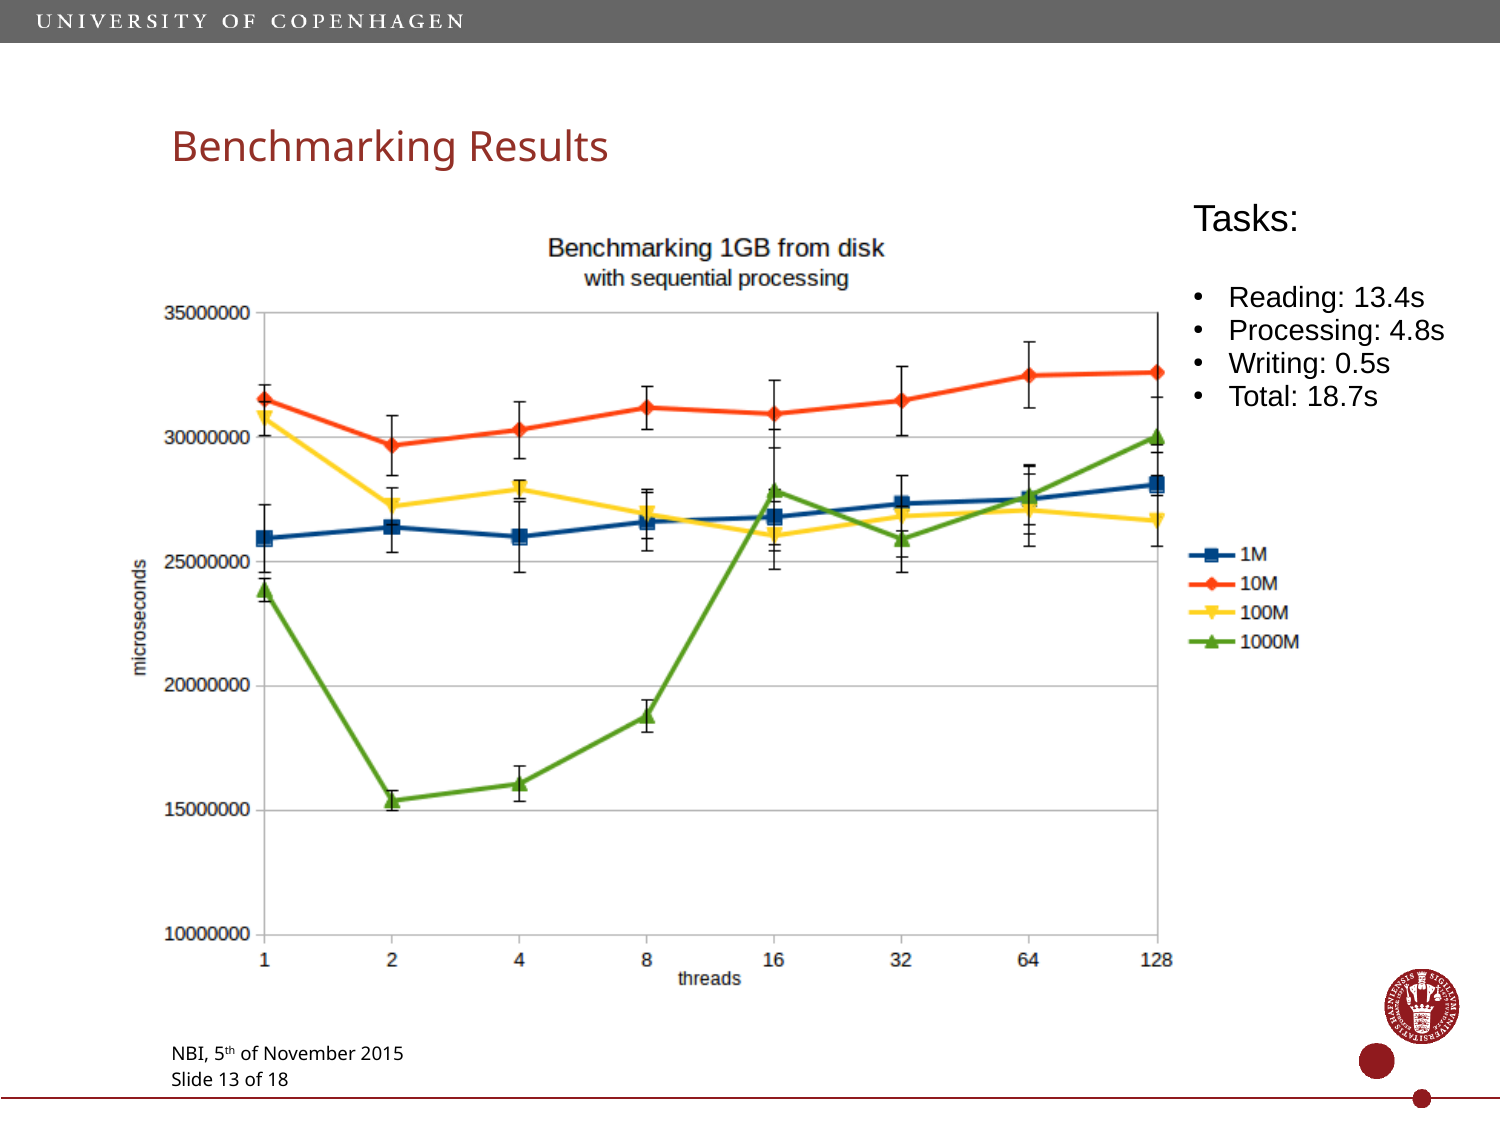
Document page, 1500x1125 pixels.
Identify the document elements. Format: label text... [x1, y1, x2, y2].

text_box Tasks: Reading: 13.4s Processing: 4.8s Writing: 0.5s Total: 18.7s [1178, 190, 1461, 421]
title Benchmarking Results [171, 75, 1250, 171]
slide_number NBI, 5th of November 2015 [171, 1041, 1251, 1066]
picture [0, 200, 1500, 1122]
slide_number Slide <number> of 18 [171, 1067, 522, 1092]
